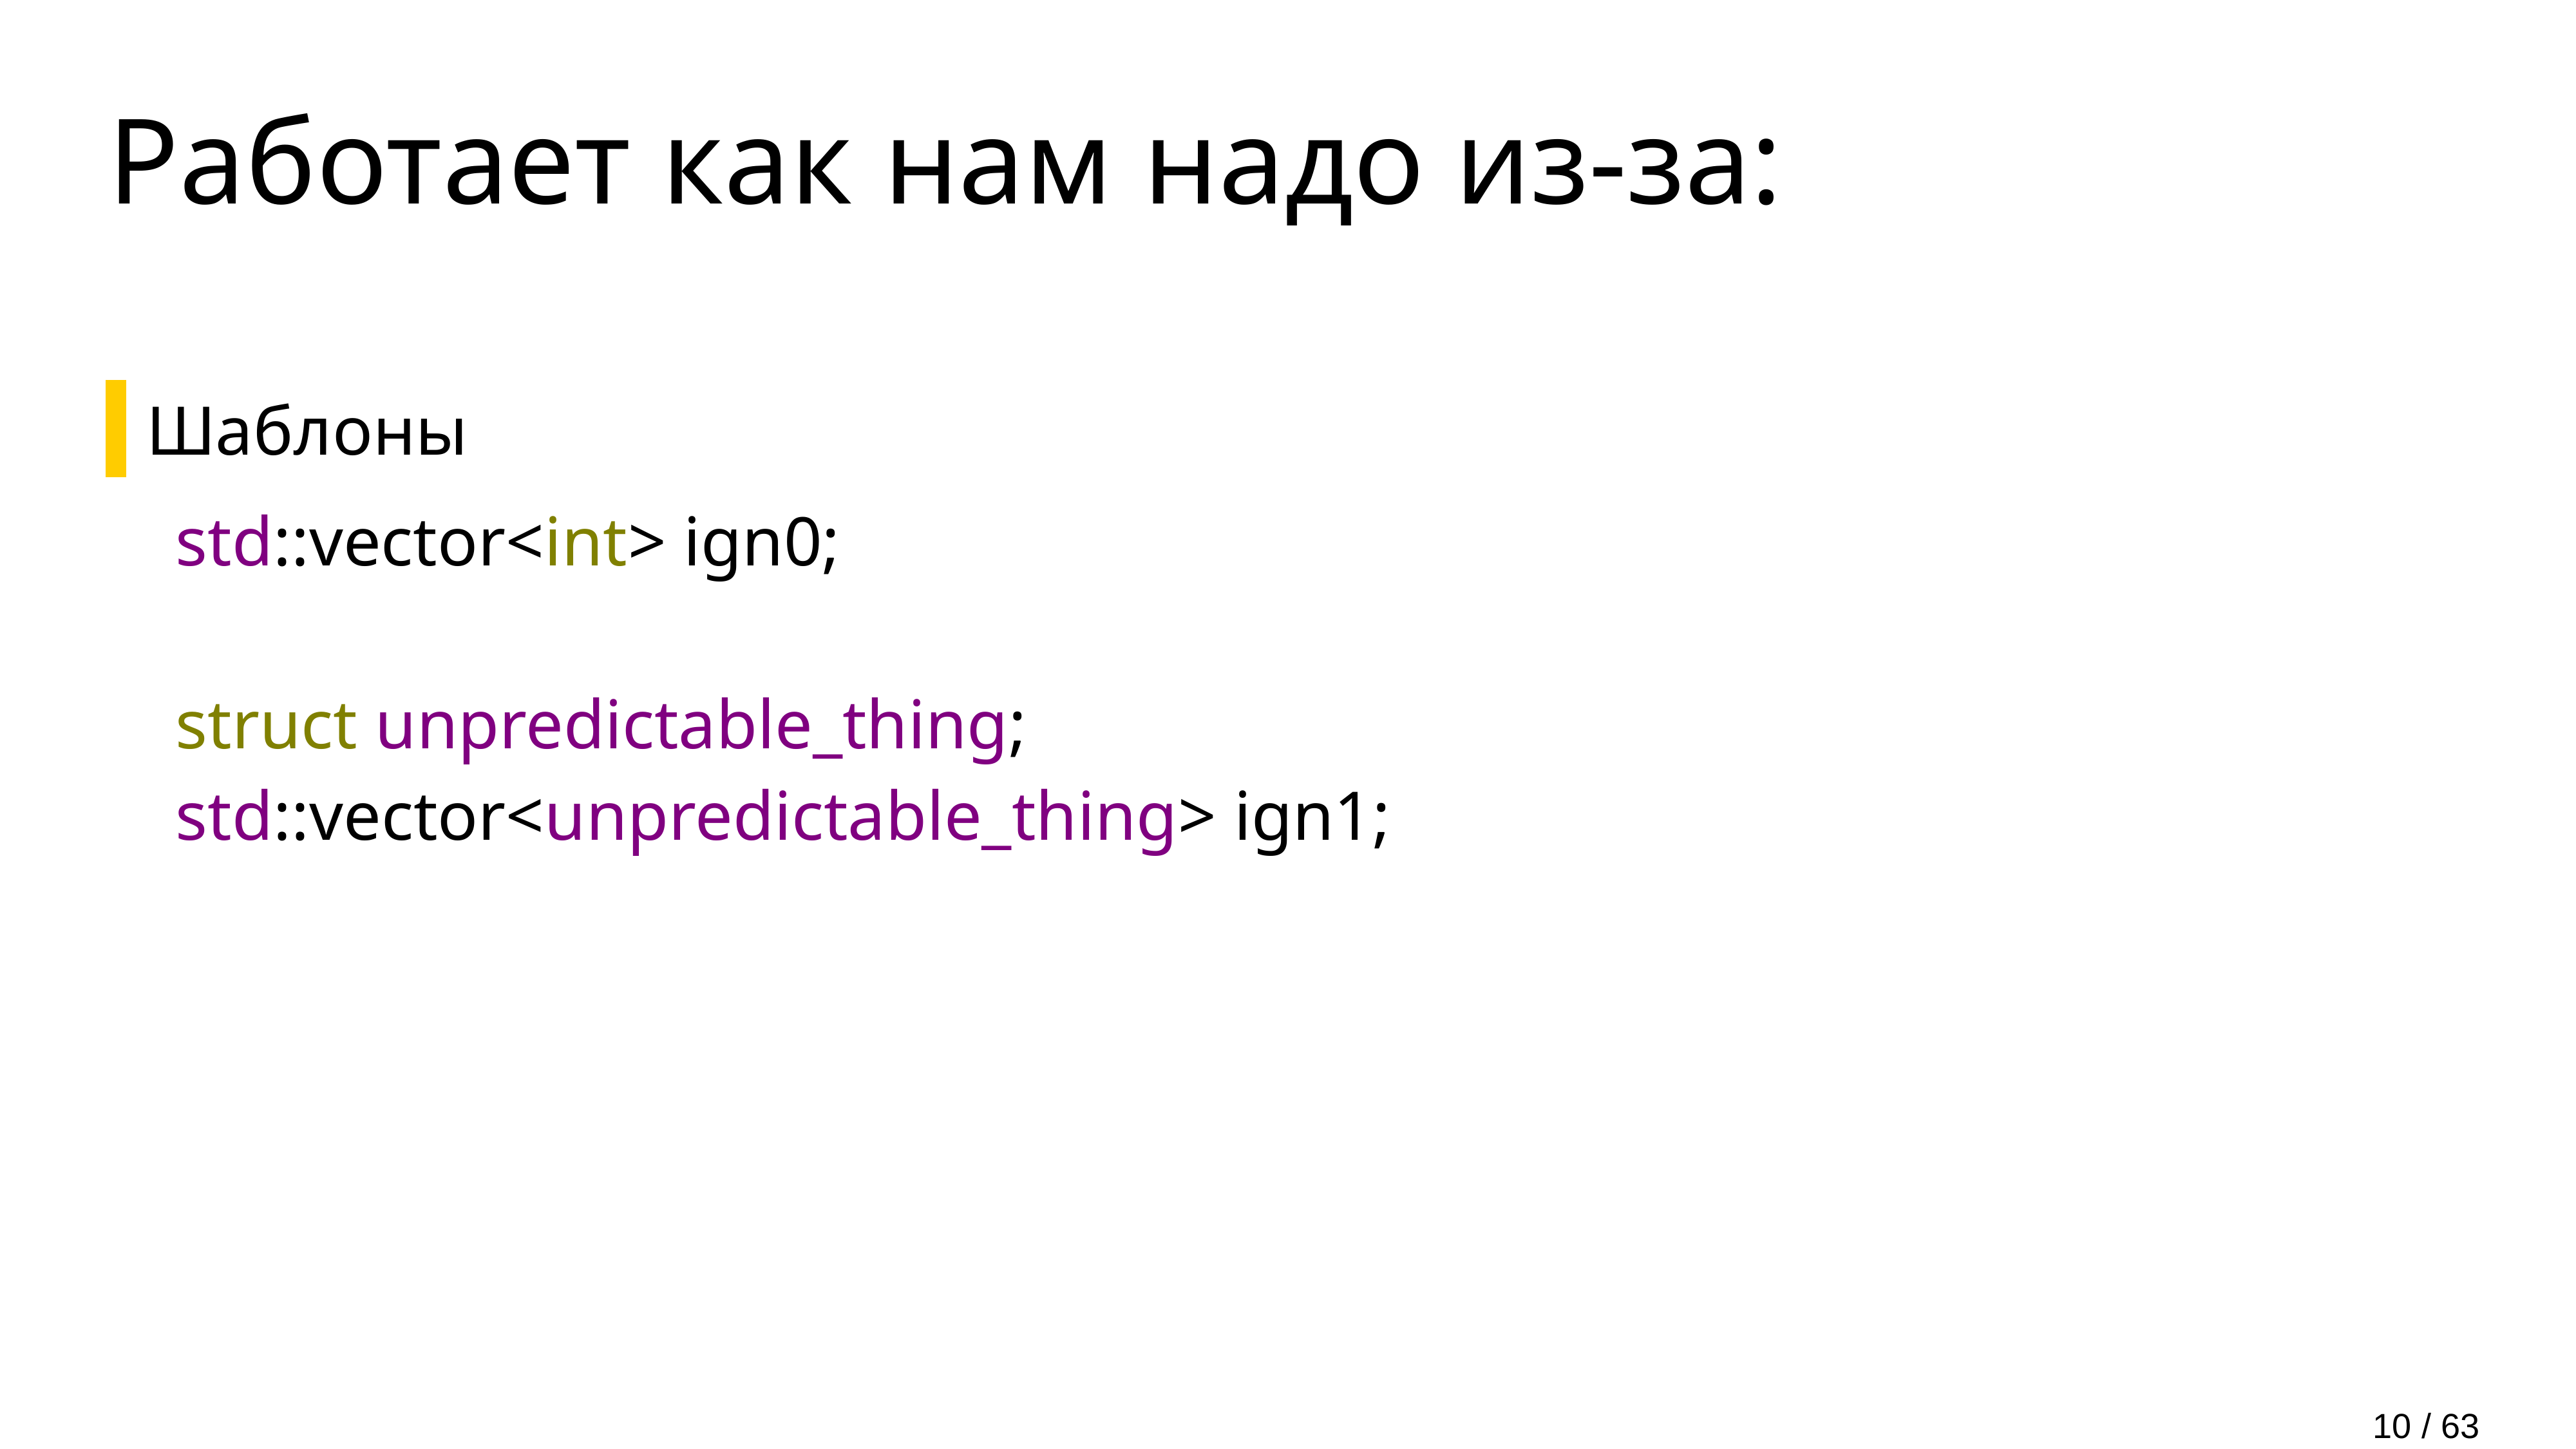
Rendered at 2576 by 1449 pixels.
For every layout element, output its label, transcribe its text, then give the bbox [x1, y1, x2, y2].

text_box <number> / 63 [2363, 1402, 2576, 1449]
text_box Шаблоны std::vector<int> ign0; struct unpredictable_thing; std::vector<unpredictable_thing> ign1; [96, 364, 2512, 1419]
title Работает как нам надо из-за: [108, 80, 2468, 242]
